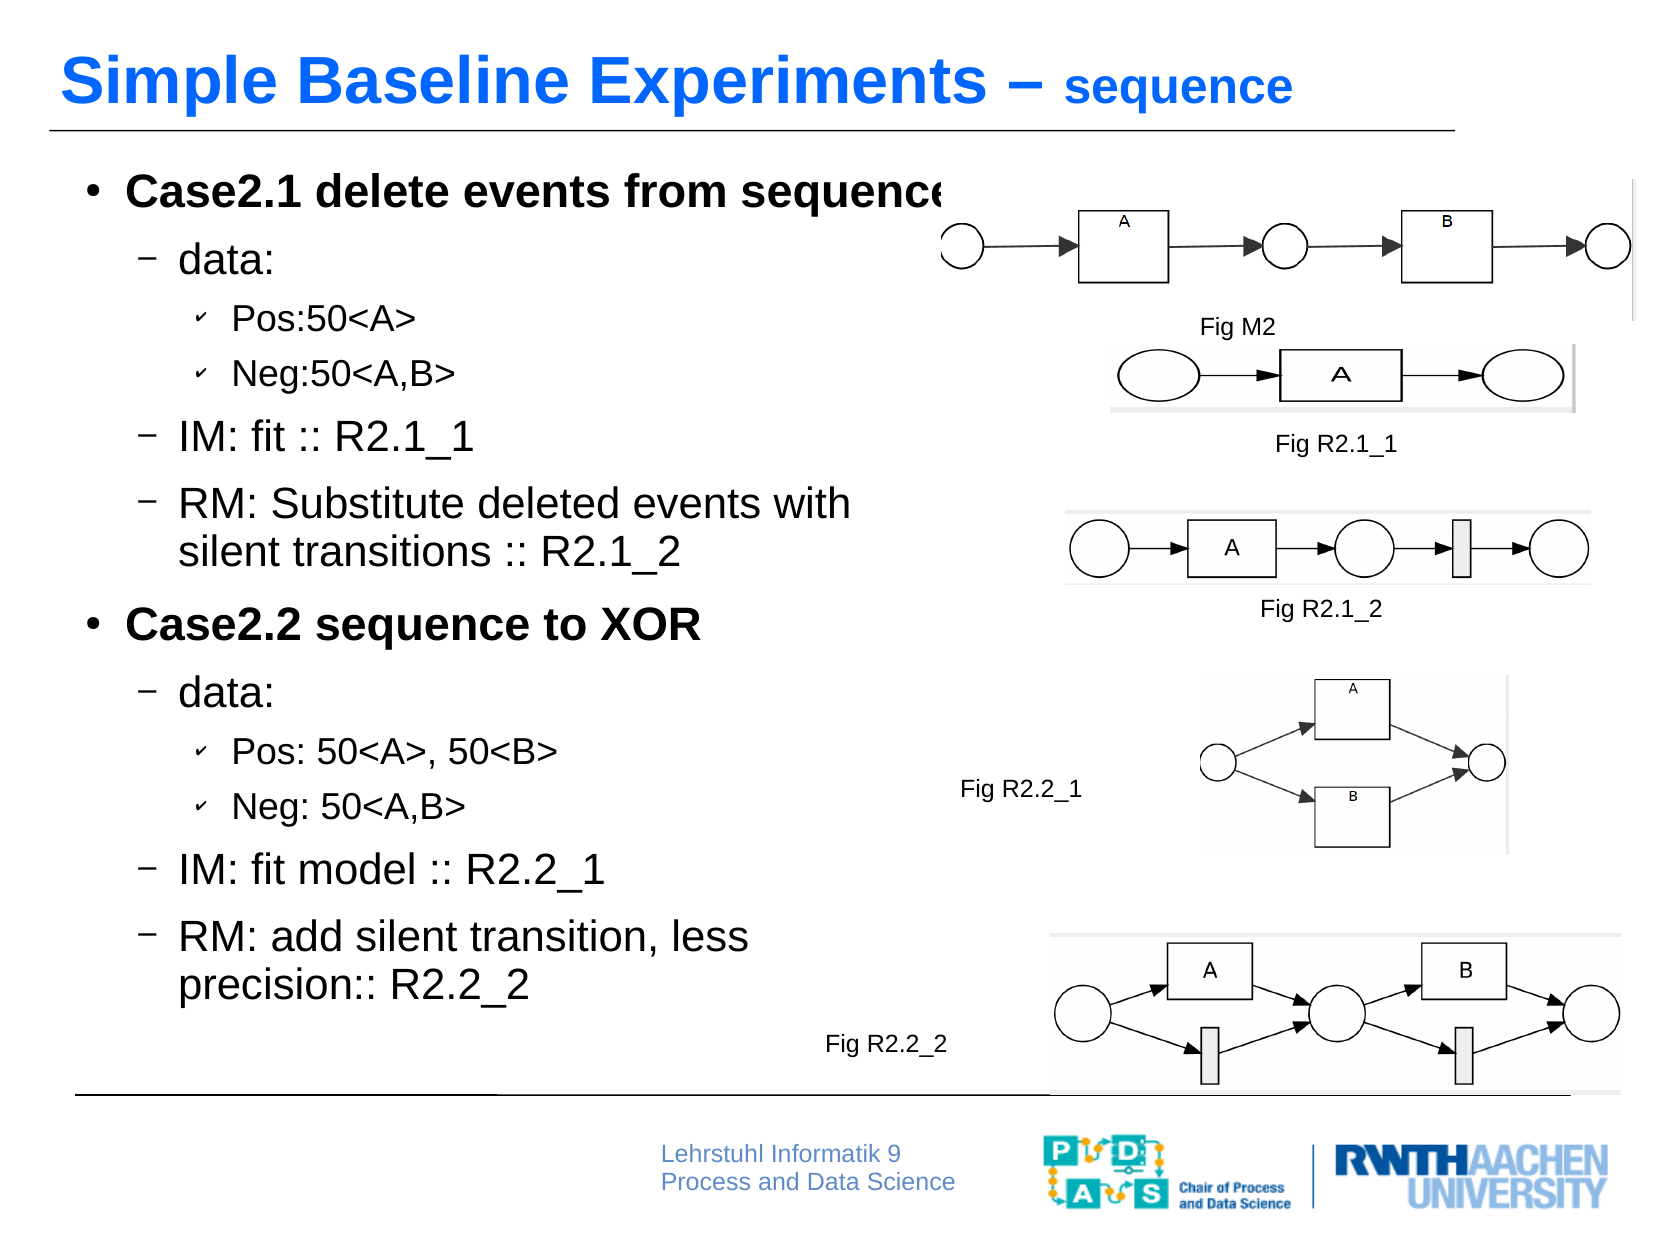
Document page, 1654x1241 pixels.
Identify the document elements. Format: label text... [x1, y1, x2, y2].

text_box Fig R2.1_2 [1245, 585, 1426, 646]
title Simple Baseline Experiments – sequence [60, 30, 1549, 131]
list Case2.1 delete events from sequence data: Pos:50<A> Neg:50<A,B> IM: fit :: R2.1_1 RM: Substitute deleted events with silent transitions :: R2.1_2 Case2.2 sequence to XOR data: Pos: 50<A>, 50<B> Neg: 50<A,B> IM: fit model :: R2.2_1 RM: add silent transition, less precision:: R2.2_2 [71, 165, 961, 1021]
text_box Fig M2 [1185, 303, 1335, 344]
text_box Fig R2.1_1 [1260, 420, 1441, 481]
picture [1065, 510, 1591, 586]
picture [1200, 675, 1509, 856]
picture [1110, 344, 1576, 413]
text_box Fig R2.2_1 [945, 765, 1111, 810]
picture [1005, 933, 1647, 1241]
picture [941, 179, 1636, 321]
text_box Fig R2.2_2 [810, 1020, 976, 1066]
